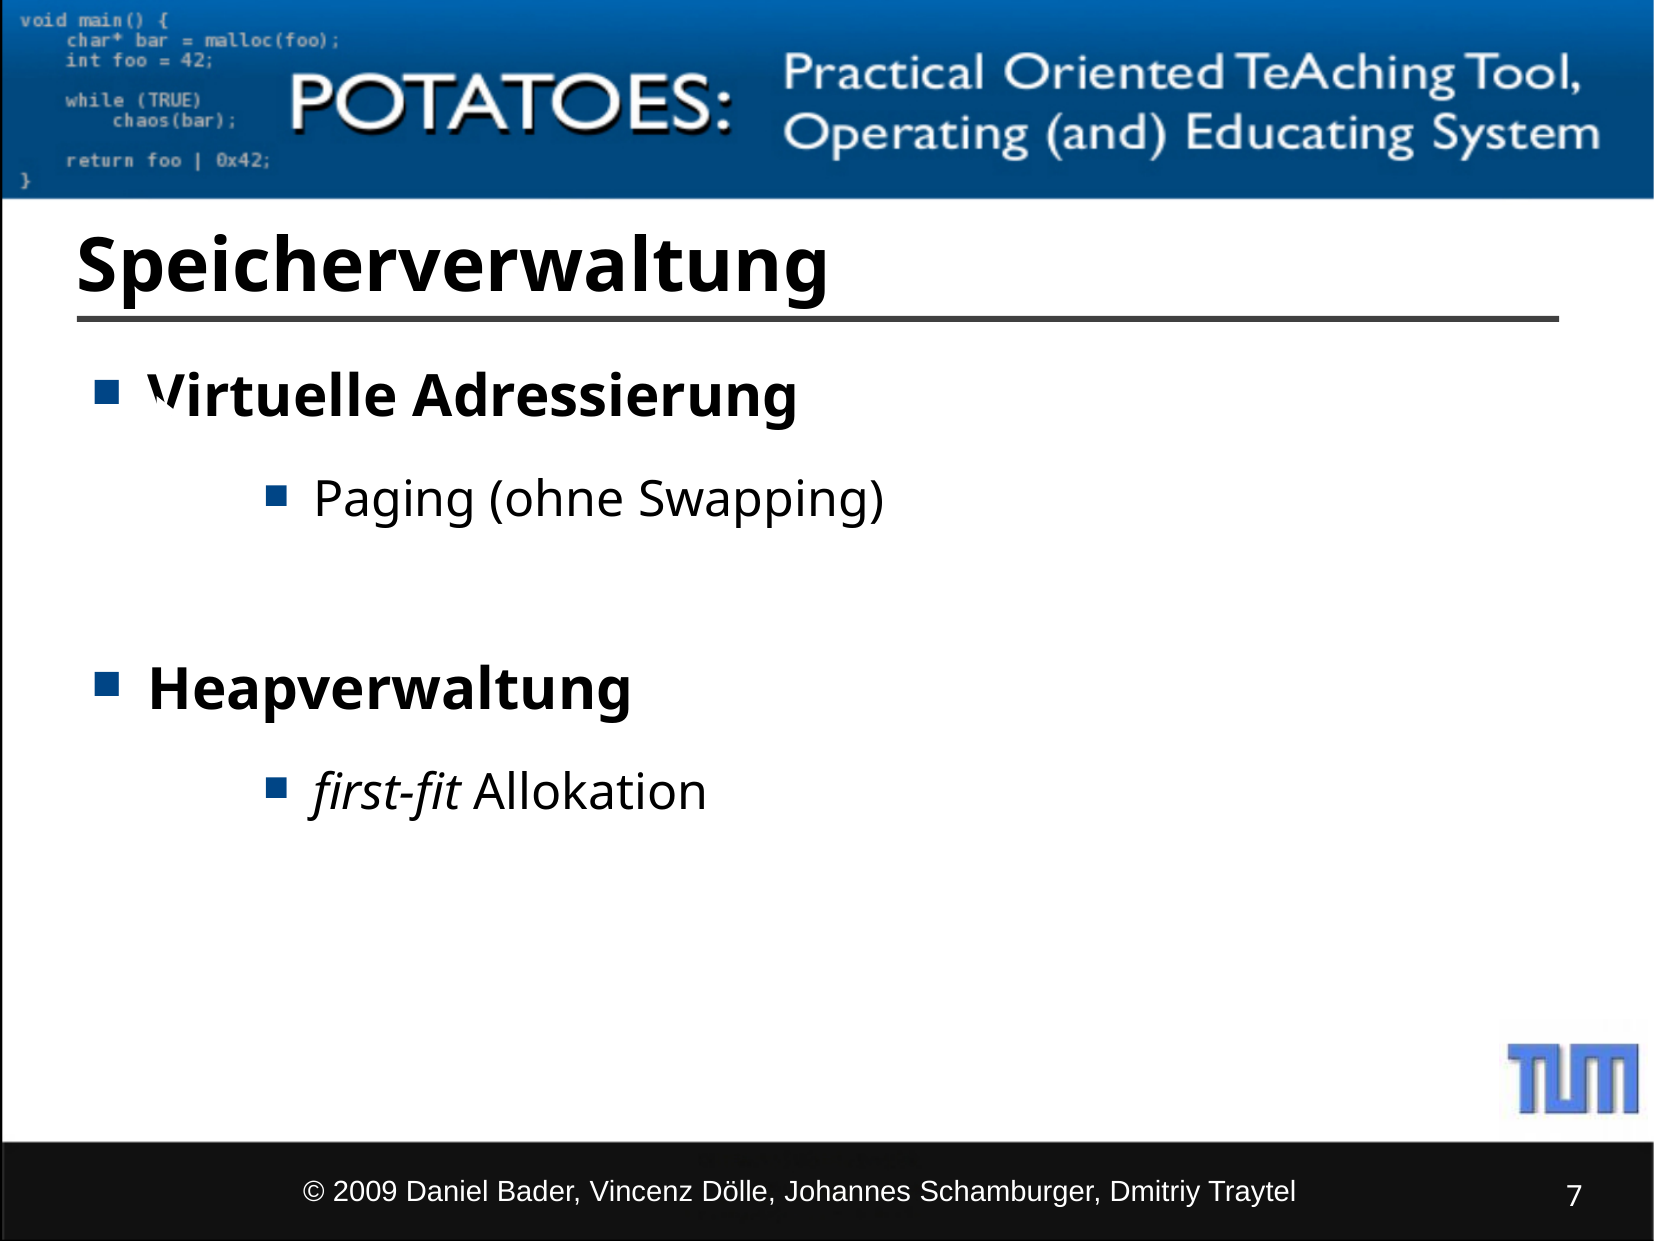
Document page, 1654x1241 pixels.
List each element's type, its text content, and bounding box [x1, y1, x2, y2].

title Speicherverwaltung [76, 219, 1565, 307]
picture [0, 0, 1654, 1241]
list Virtuelle Adressierung Paging (ohne Swapping) Heapverwaltung first-fit Allokation [76, 354, 1565, 1164]
